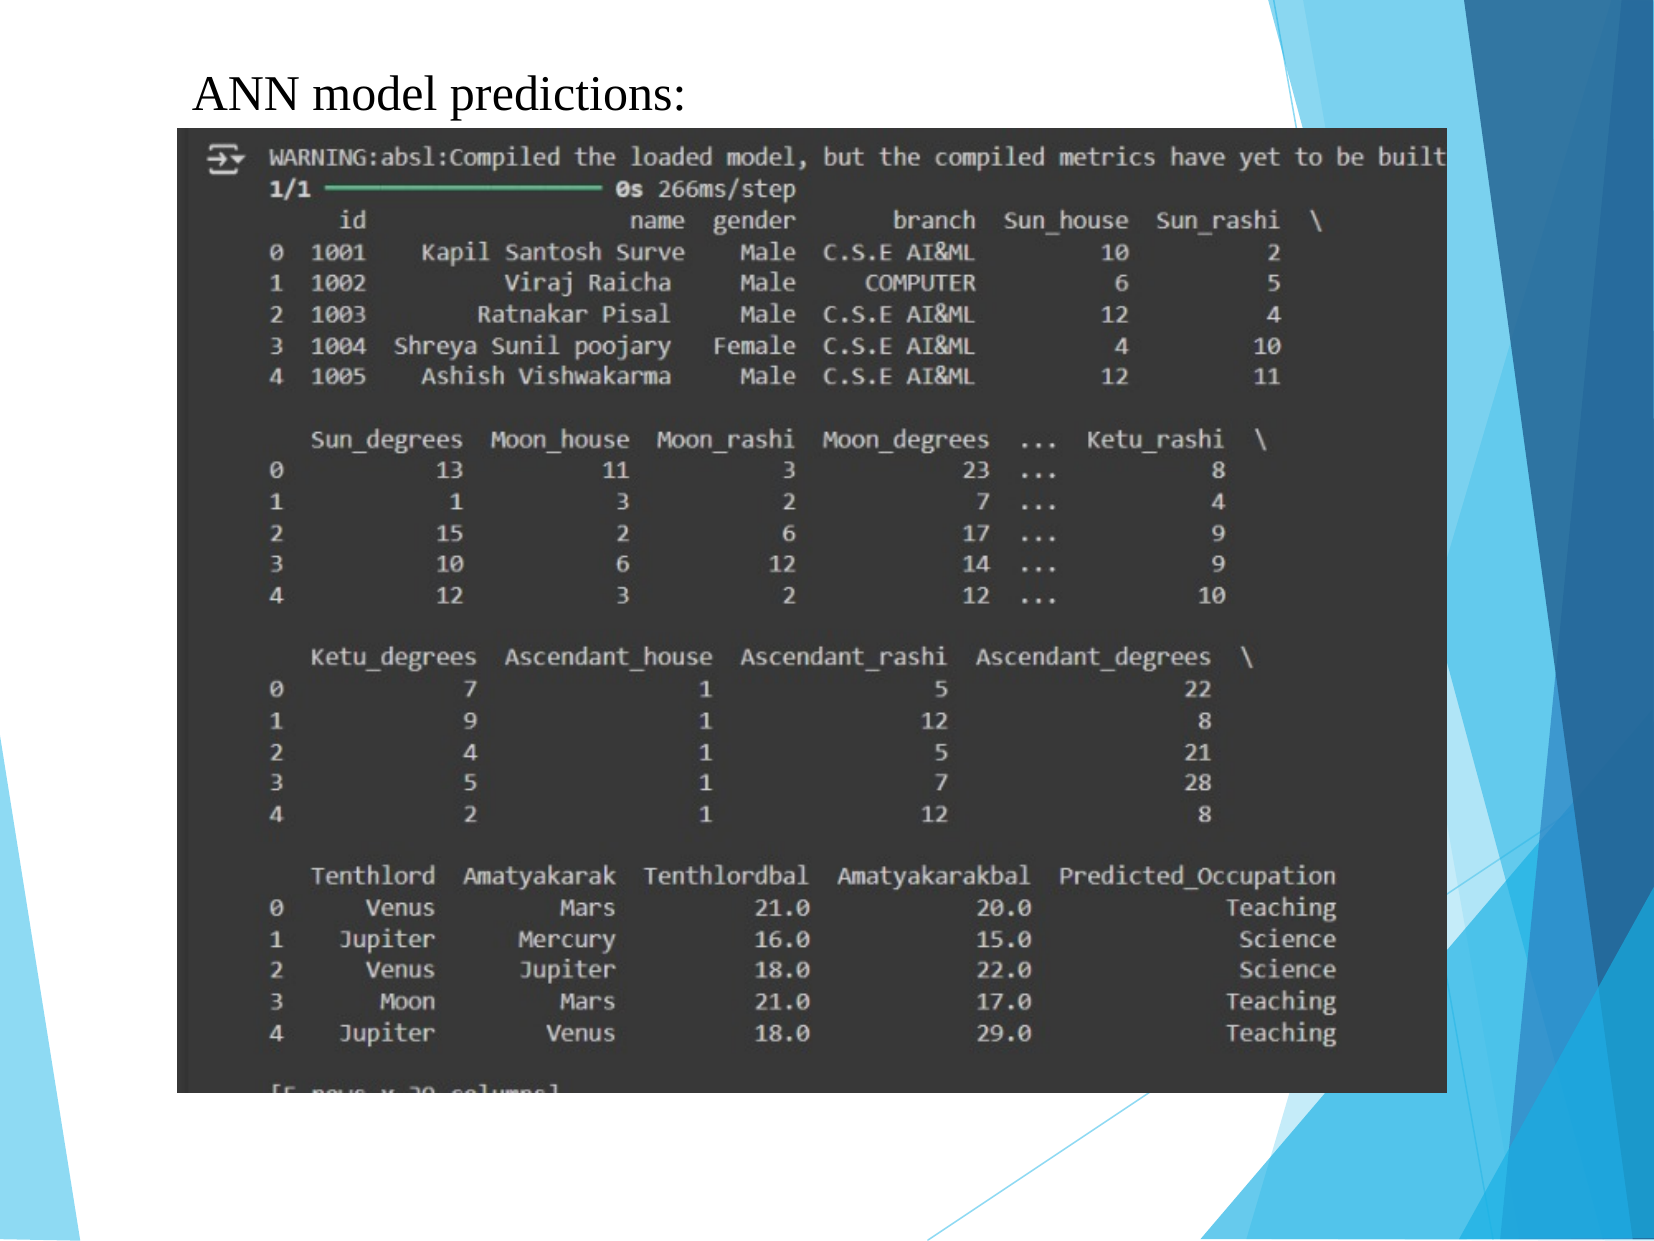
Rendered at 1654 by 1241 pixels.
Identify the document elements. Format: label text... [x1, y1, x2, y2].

picture [177, 128, 1447, 1093]
text_box ANN model predictions: [177, 53, 761, 129]
